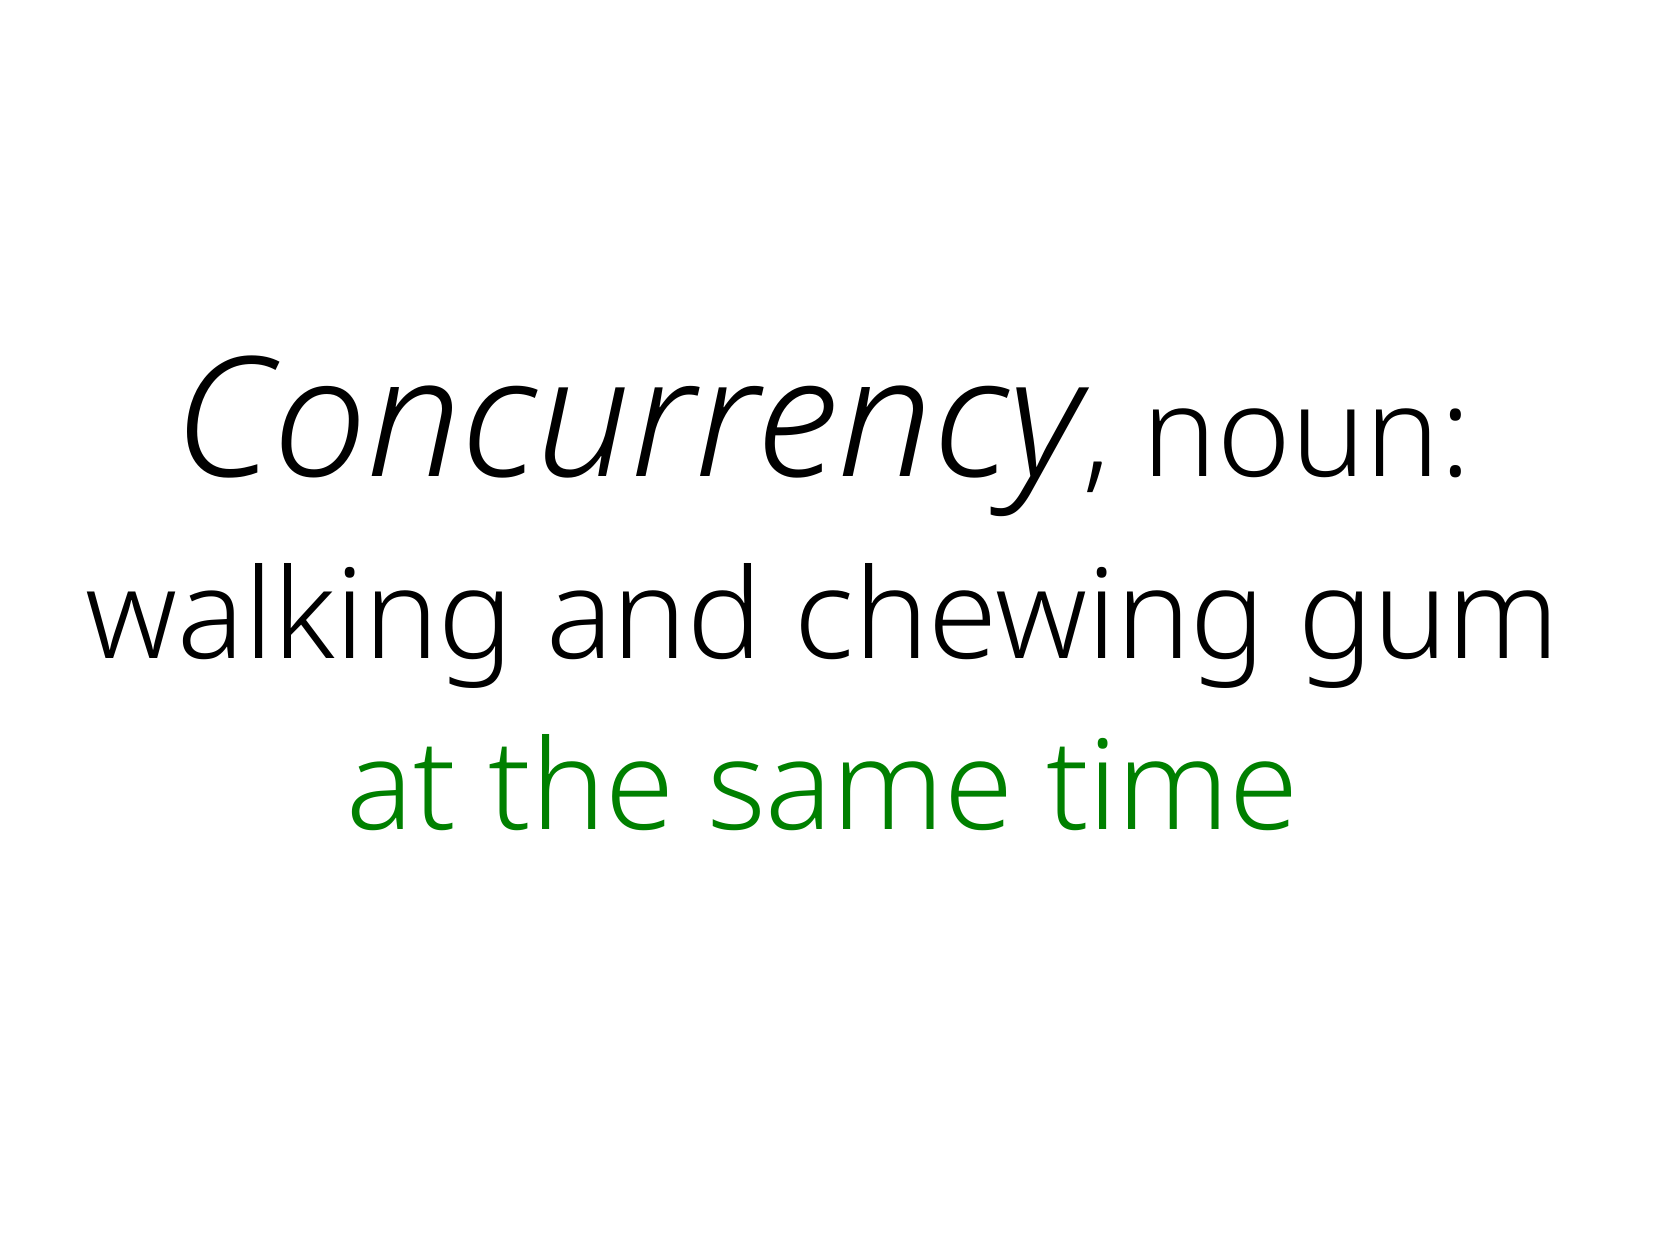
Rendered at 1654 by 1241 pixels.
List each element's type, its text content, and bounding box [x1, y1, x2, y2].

title Concurrency, noun: walking and chewing gum at the same time [78, 327, 1567, 837]
